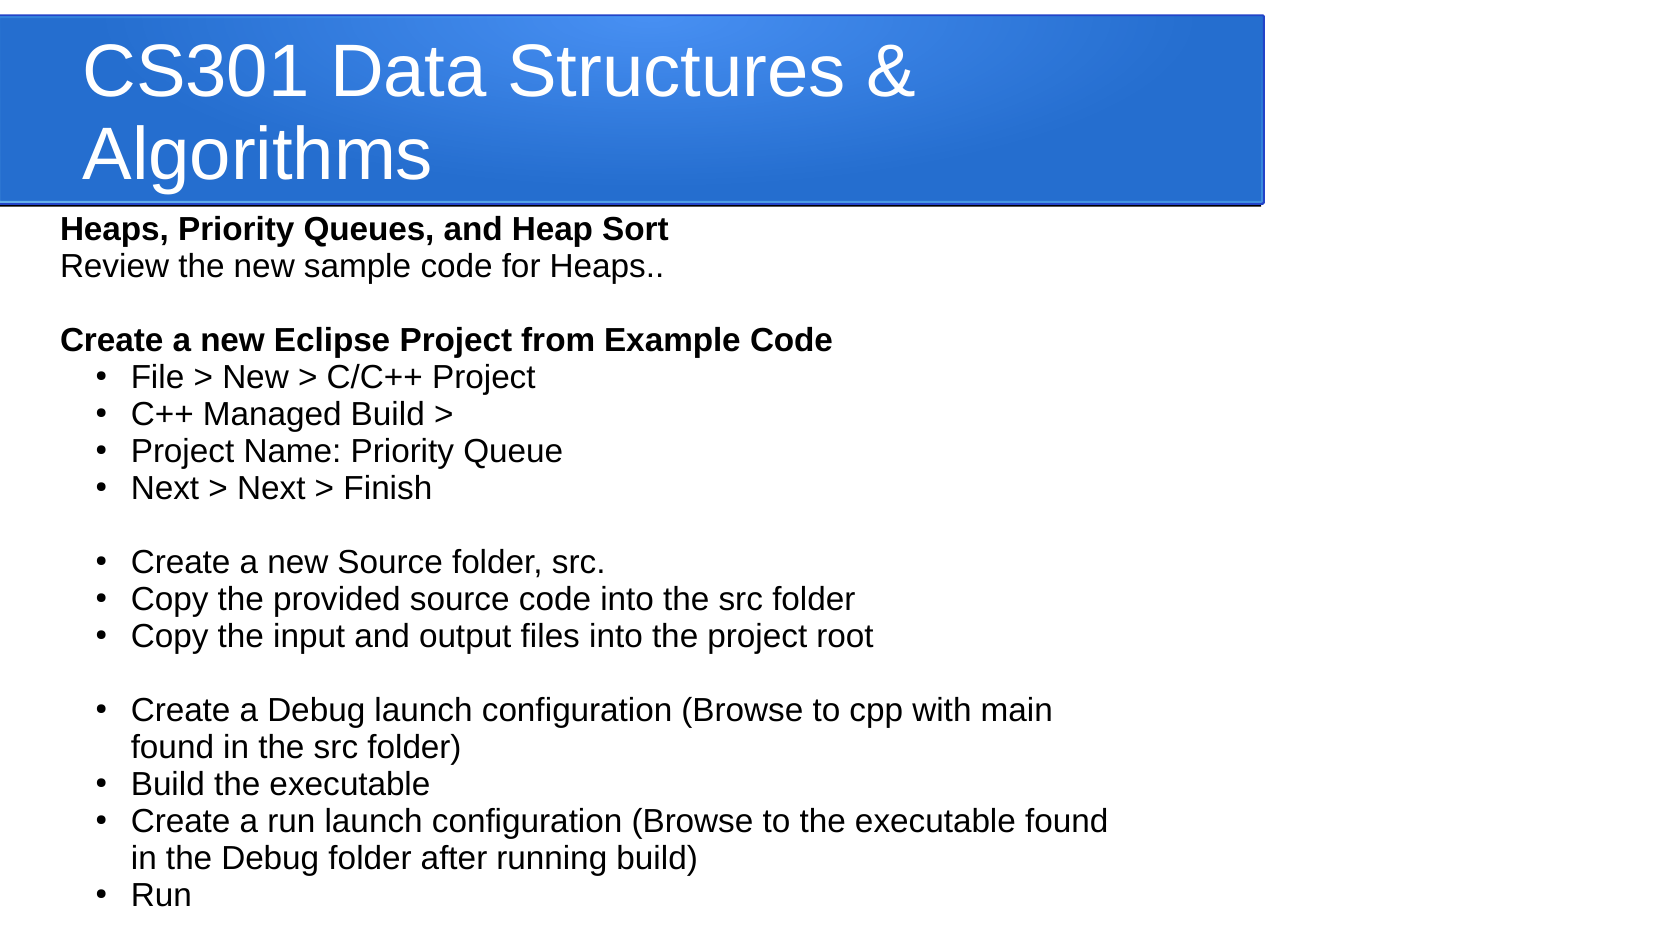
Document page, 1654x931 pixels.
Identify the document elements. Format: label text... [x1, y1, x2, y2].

subtitle Heaps, Priority Queues, and Heap Sort Review the new sample code for Heaps.. Create a new Eclipse Project from Example Code File > New > C/C++ Project C++ Managed Build > Project Name: Priority Queue Next > Next > Finish Create a new Source folder, src. Copy the provided source code into the src folder Copy the input and output files into the project root Create a Debug launch configuration (Browse to cpp with main found in the src folder) Build the executable Create a run launch configuration (Browse to the executable found in the Debug folder after running build) Run [60, 210, 1141, 928]
title CS301 Data Structures & Algorithms [82, 29, 1235, 196]
